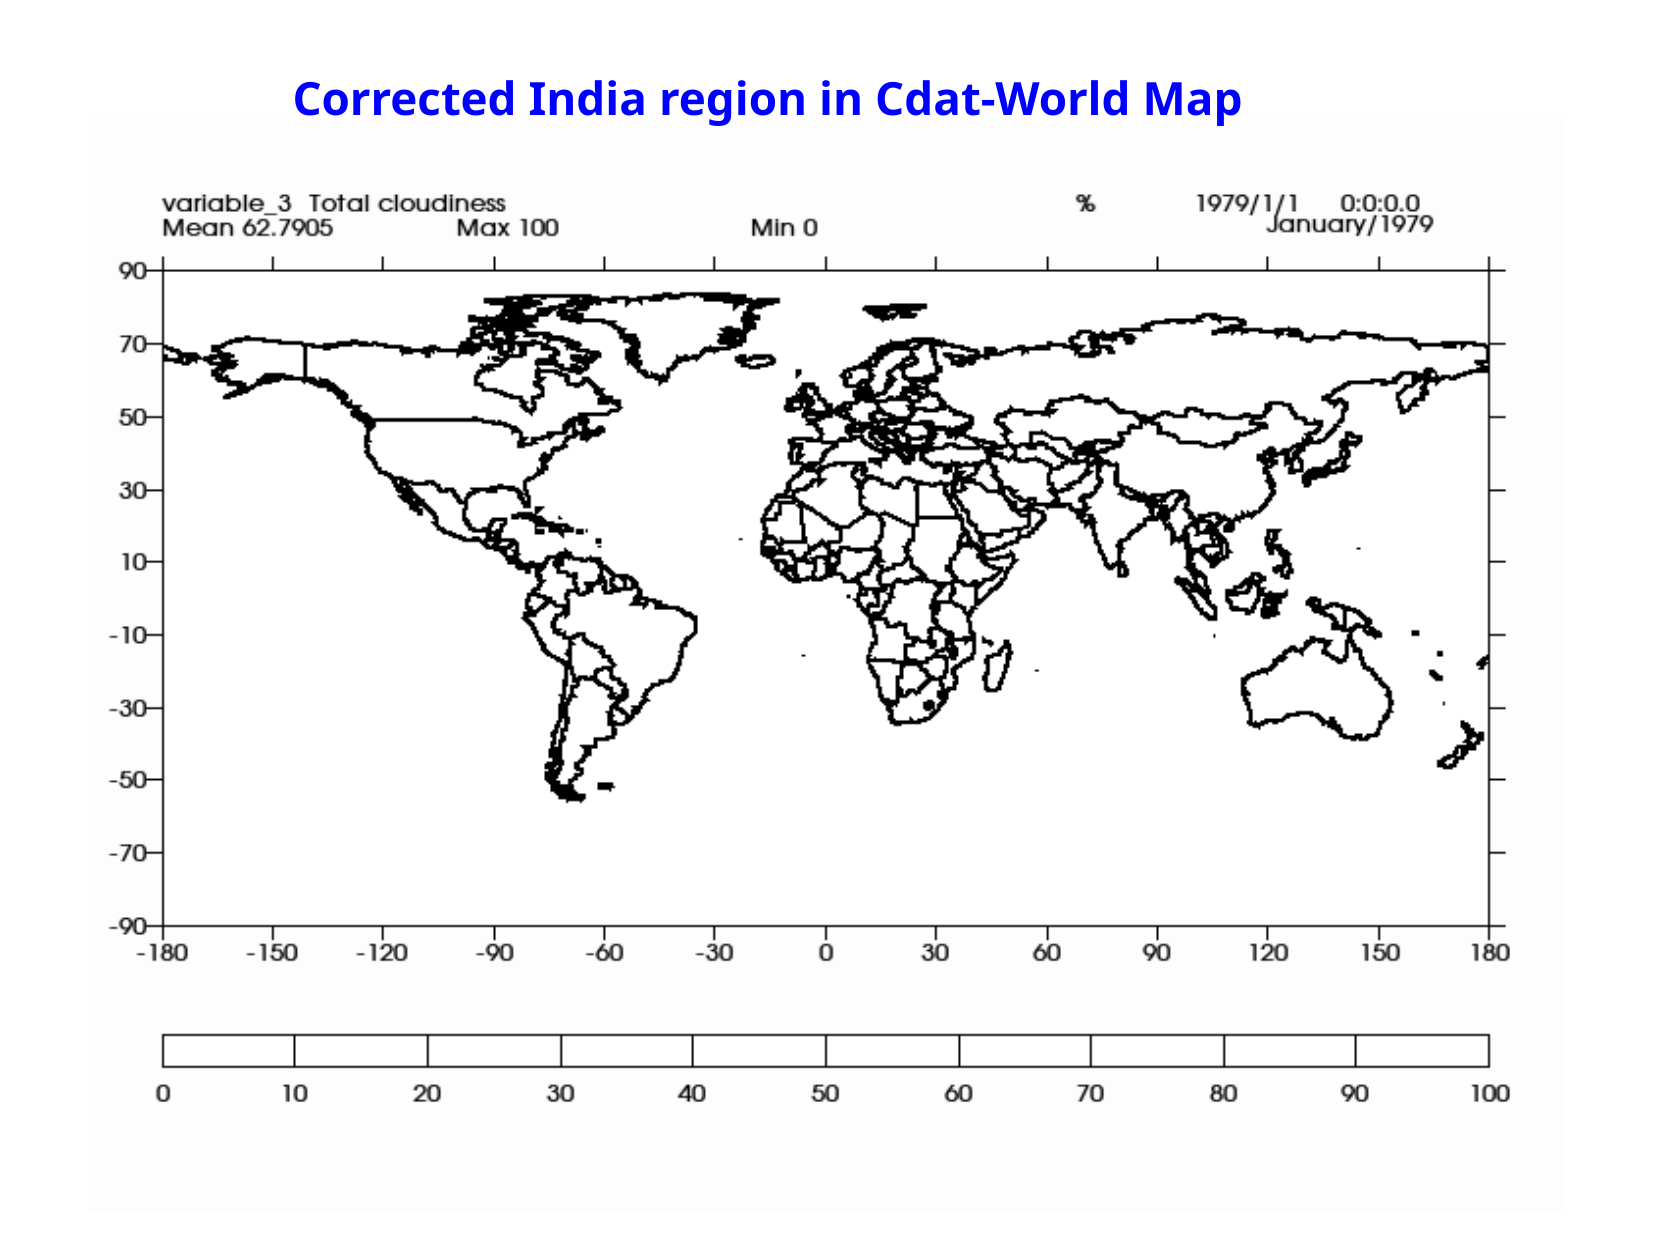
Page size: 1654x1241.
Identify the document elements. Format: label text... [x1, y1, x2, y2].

text_box Corrected India region in Cdat-World Map [265, 59, 1536, 138]
picture [88, 118, 1565, 1211]
